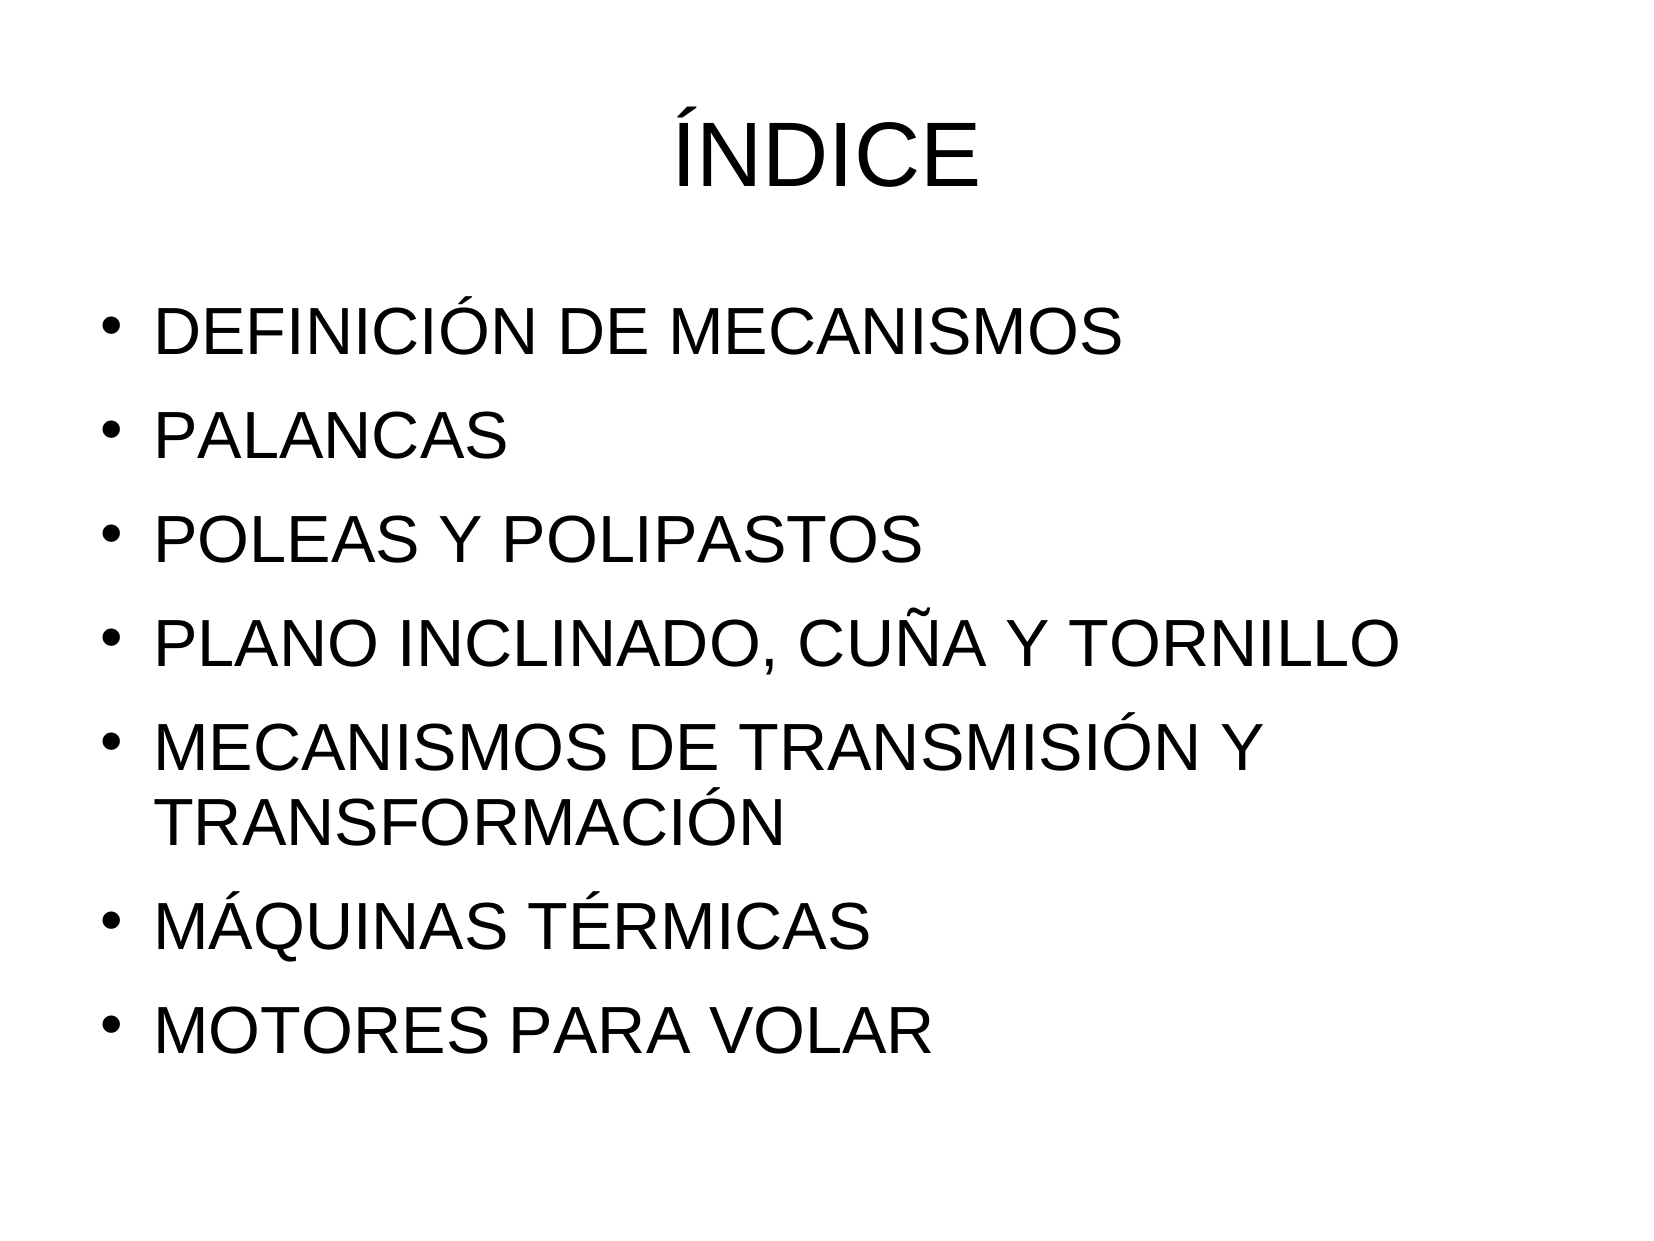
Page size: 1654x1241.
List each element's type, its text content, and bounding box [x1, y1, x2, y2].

list DEFINICIÓN DE MECANISMOS PALANCAS POLEAS Y POLIPASTOS PLANO INCLINADO, CUÑA Y TORNILLO MECANISMOS DE TRANSMISIÓN Y TRANSFORMACIÓN MÁQUINAS TÉRMICAS MOTORES PARA VOLAR [82, 290, 1571, 1109]
title ÍNDICE [82, 49, 1571, 257]
